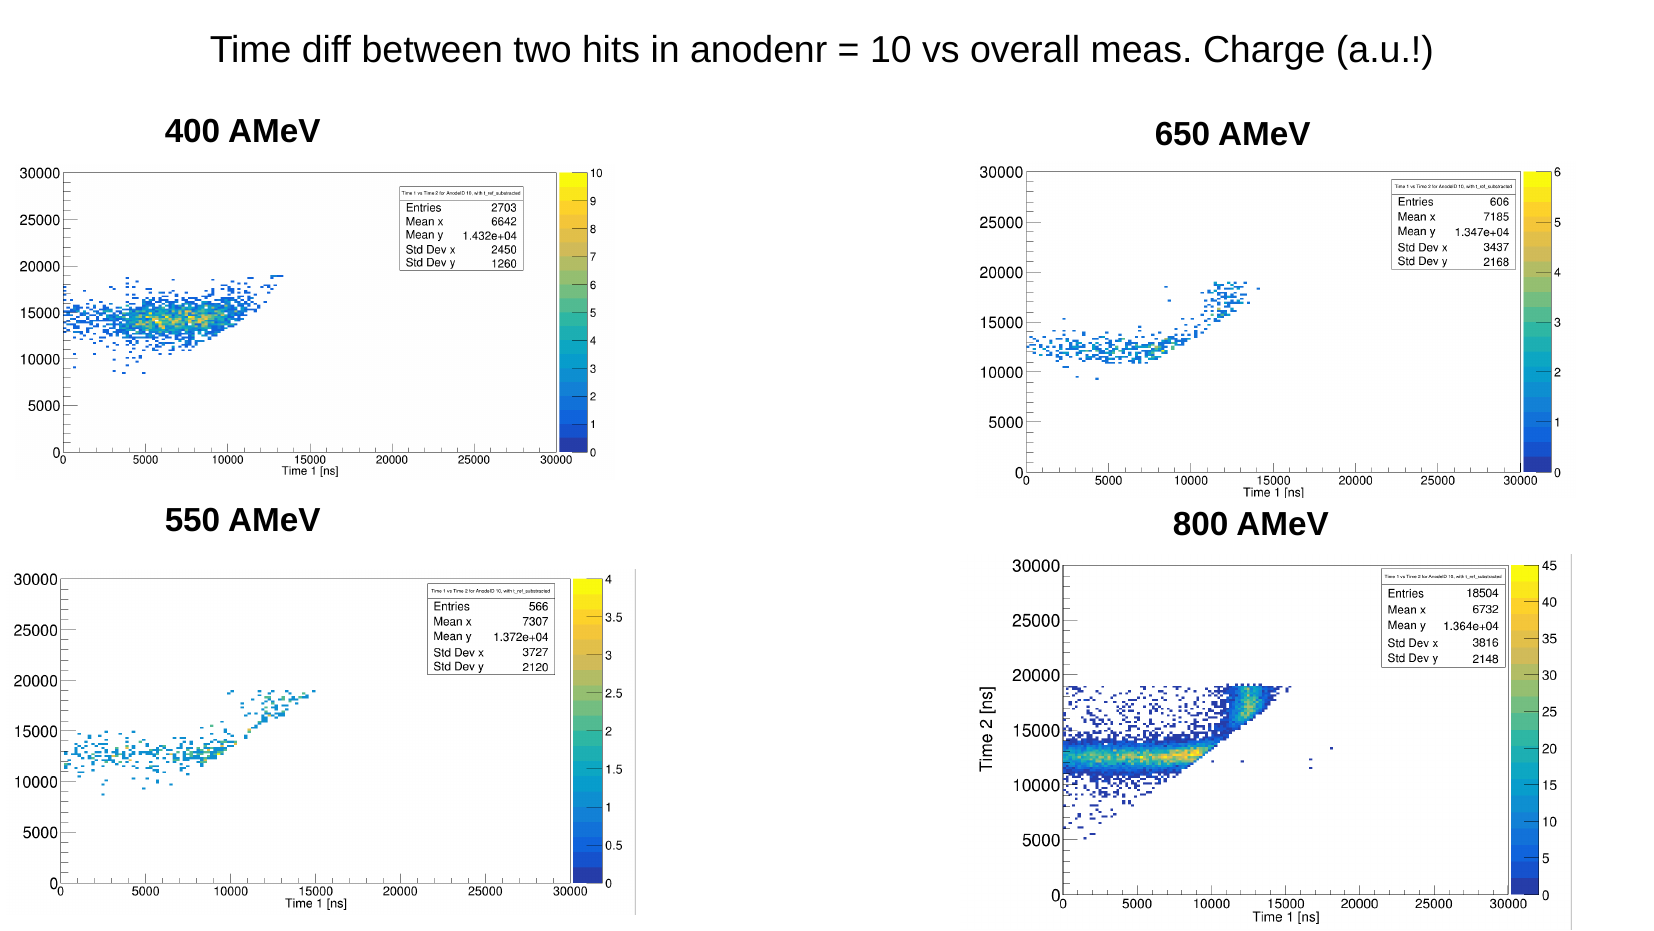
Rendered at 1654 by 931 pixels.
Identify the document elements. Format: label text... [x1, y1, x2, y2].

picture [6, 569, 636, 916]
text_box 550 AMeV [150, 494, 376, 552]
picture [15, 164, 615, 481]
text_box Time diff between two hits in anodenr = 10 vs overall meas. Charge (a.u.!) [195, 21, 1546, 121]
picture [960, 554, 1572, 931]
picture [975, 161, 1576, 498]
text_box 400 AMeV [150, 105, 376, 162]
text_box 800 AMeV [1158, 498, 1384, 554]
text_box 650 AMeV [1140, 108, 1366, 161]
